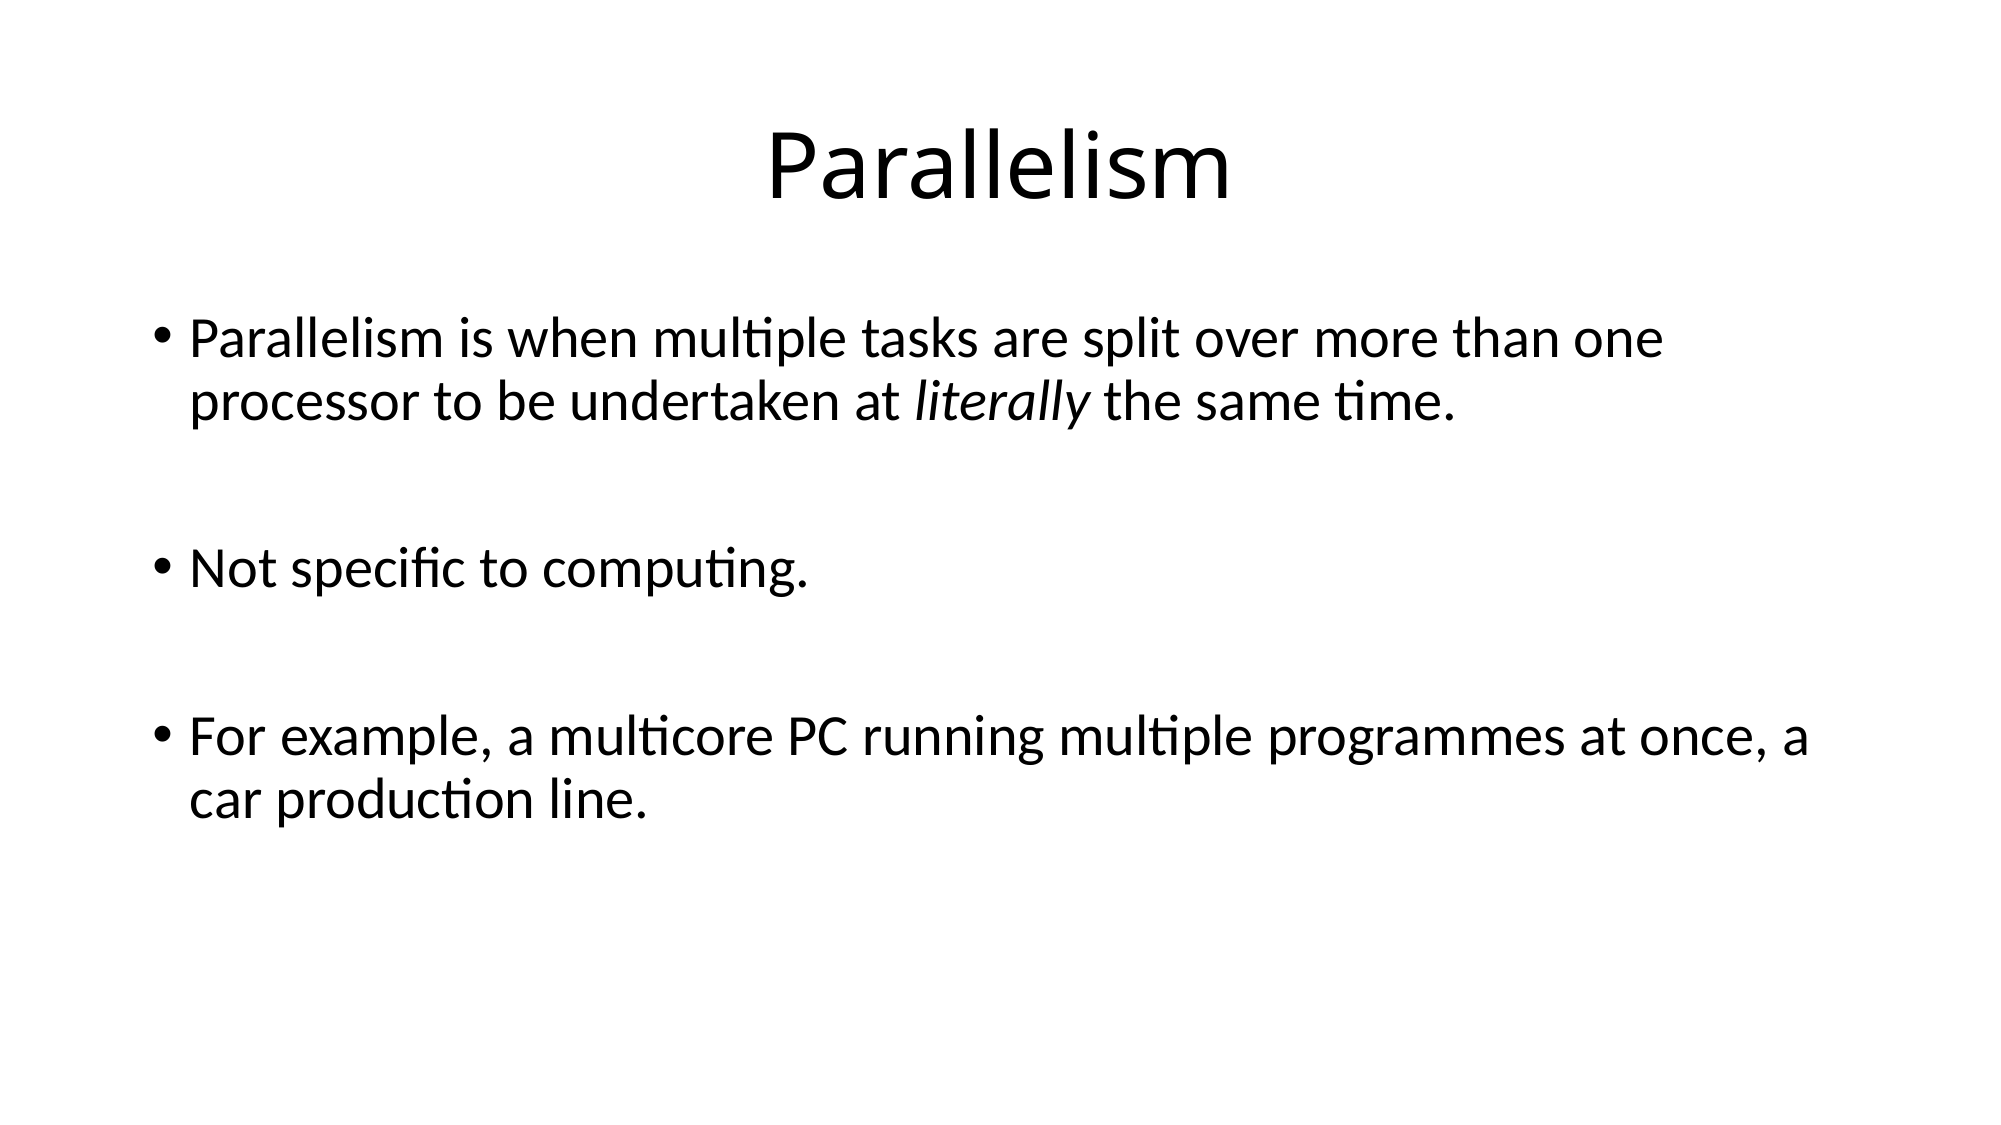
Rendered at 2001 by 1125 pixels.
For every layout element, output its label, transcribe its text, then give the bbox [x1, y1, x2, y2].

title Parallelism [137, 59, 1863, 278]
list Parallelism is when multiple tasks are split over more than one processor to be undertaken at literally the same time. Not specific to computing. For example, a multicore PC running multiple programmes at once, a car production line. [137, 299, 1863, 1014]
